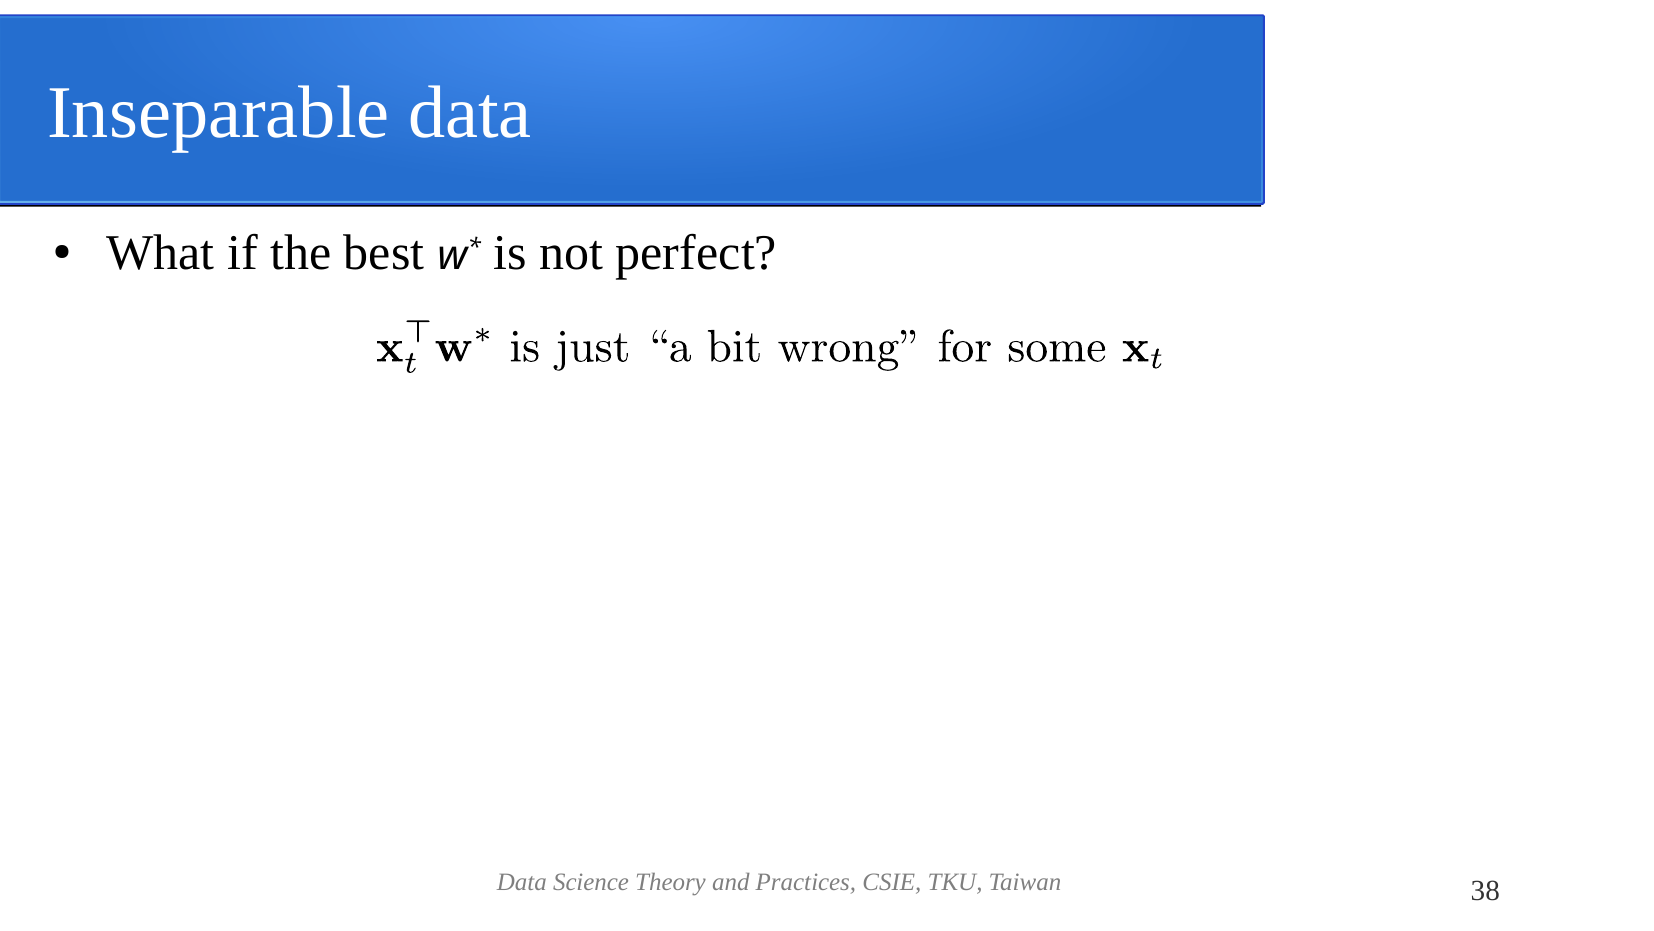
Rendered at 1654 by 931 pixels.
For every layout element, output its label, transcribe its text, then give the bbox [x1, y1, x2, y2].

picture [374, 318, 1164, 375]
list What if the best w* is not perfect? [35, 224, 1524, 764]
title Inseparable data [47, 35, 1199, 189]
